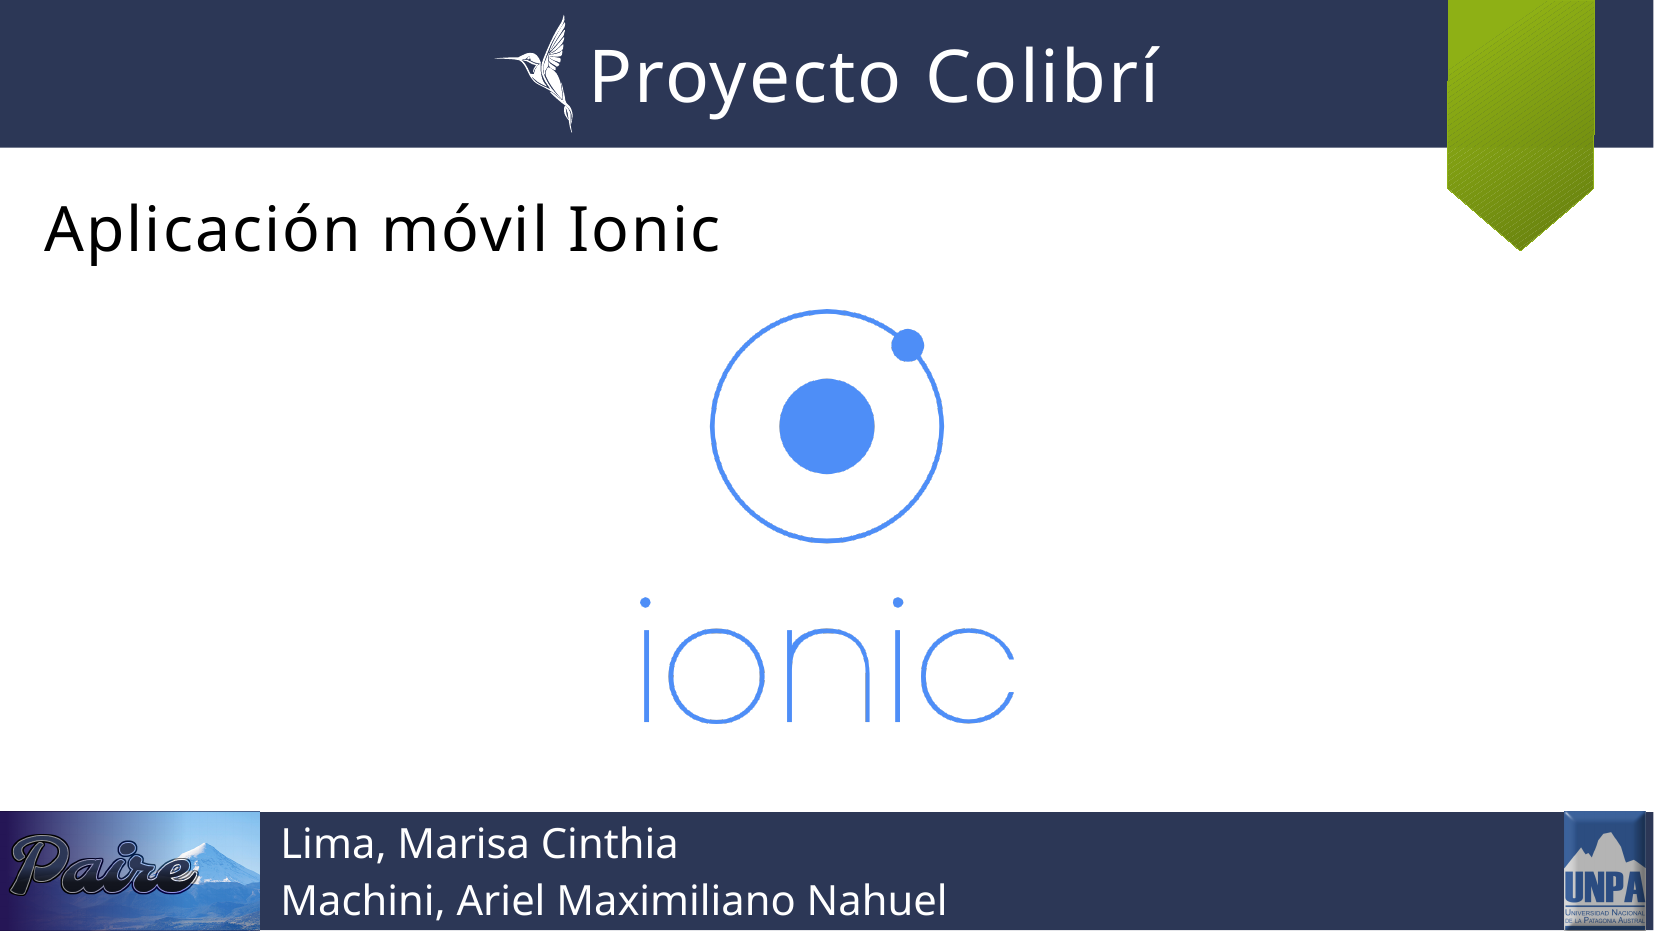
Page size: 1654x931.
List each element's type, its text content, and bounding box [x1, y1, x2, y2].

picture [0, 811, 260, 931]
picture [1564, 811, 1646, 931]
text_box Aplicación móvil Ionic [29, 177, 1625, 266]
text_box [1001, 812, 1564, 931]
text_box Proyecto Colibrí [556, 20, 1192, 127]
text_box [1646, 812, 1654, 931]
picture [494, 14, 573, 133]
picture [640, 309, 1014, 724]
text_box [260, 812, 265, 931]
text_box Lima, Marisa Cinthia Machini, Ariel Maximiliano Nahuel [265, 812, 1001, 931]
text_box [0, 0, 1654, 177]
